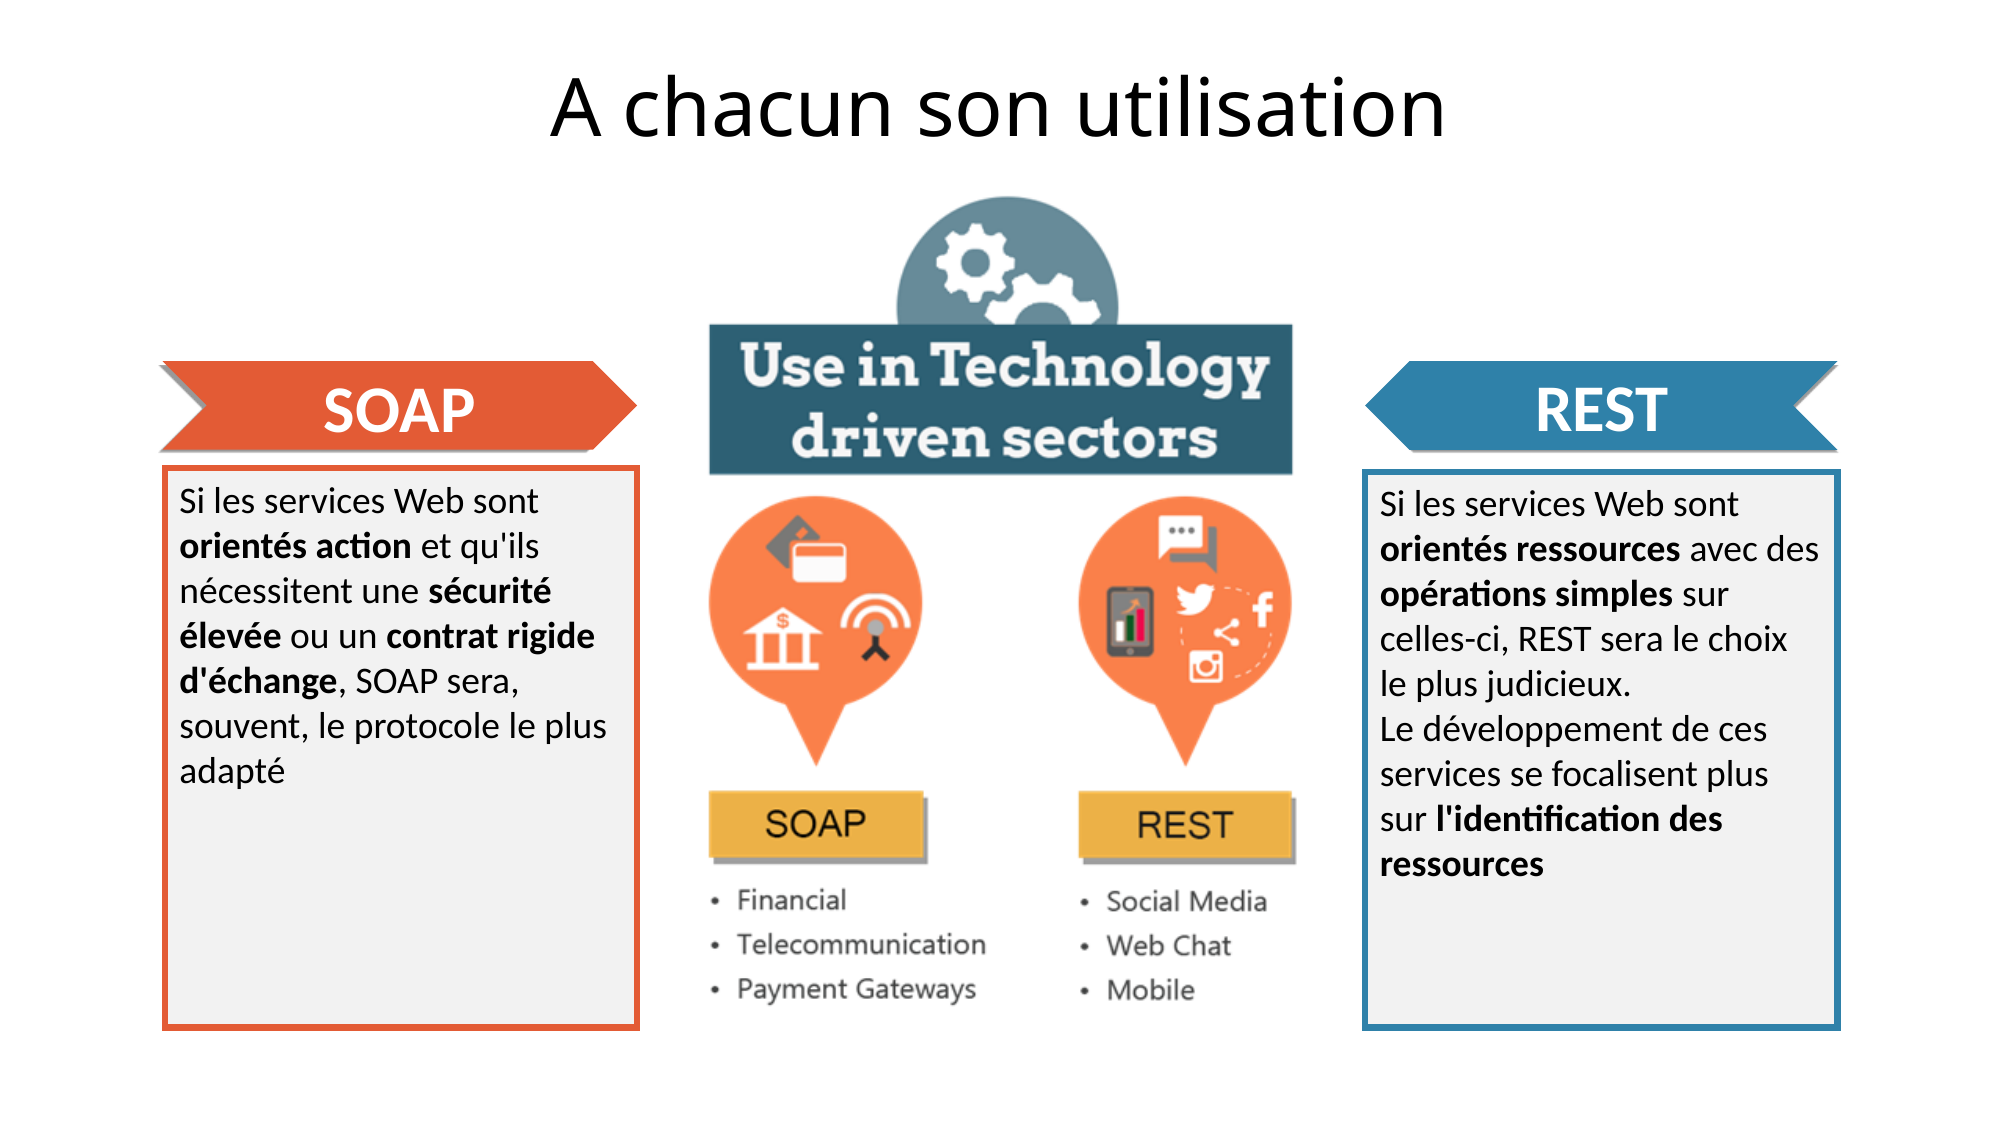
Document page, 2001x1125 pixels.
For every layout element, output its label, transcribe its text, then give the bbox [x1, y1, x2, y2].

text_box [1684, 361, 1838, 450]
text_box [1365, 361, 1520, 450]
picture [684, 187, 1305, 1013]
text_box Si les services Web sont orientés action et qu'ils nécessitent une sécurité élevée ou un contrat rigide d'échange, SOAP sera, souvent, le protocole le plus adapté [164, 468, 638, 1028]
text_box REST [1520, 357, 1684, 453]
picture [1040, 489, 1325, 1007]
text_box A chacun son utilisation [137, 59, 1863, 163]
text_box SOAP [162, 361, 638, 450]
text_box Si les services Web sont orientés ressources avec des opérations simples sur celles-ci, REST sera le choix le plus judicieux. Le développement de ces services se focalisent plus sur l'identification des ressources [1365, 471, 1838, 1028]
